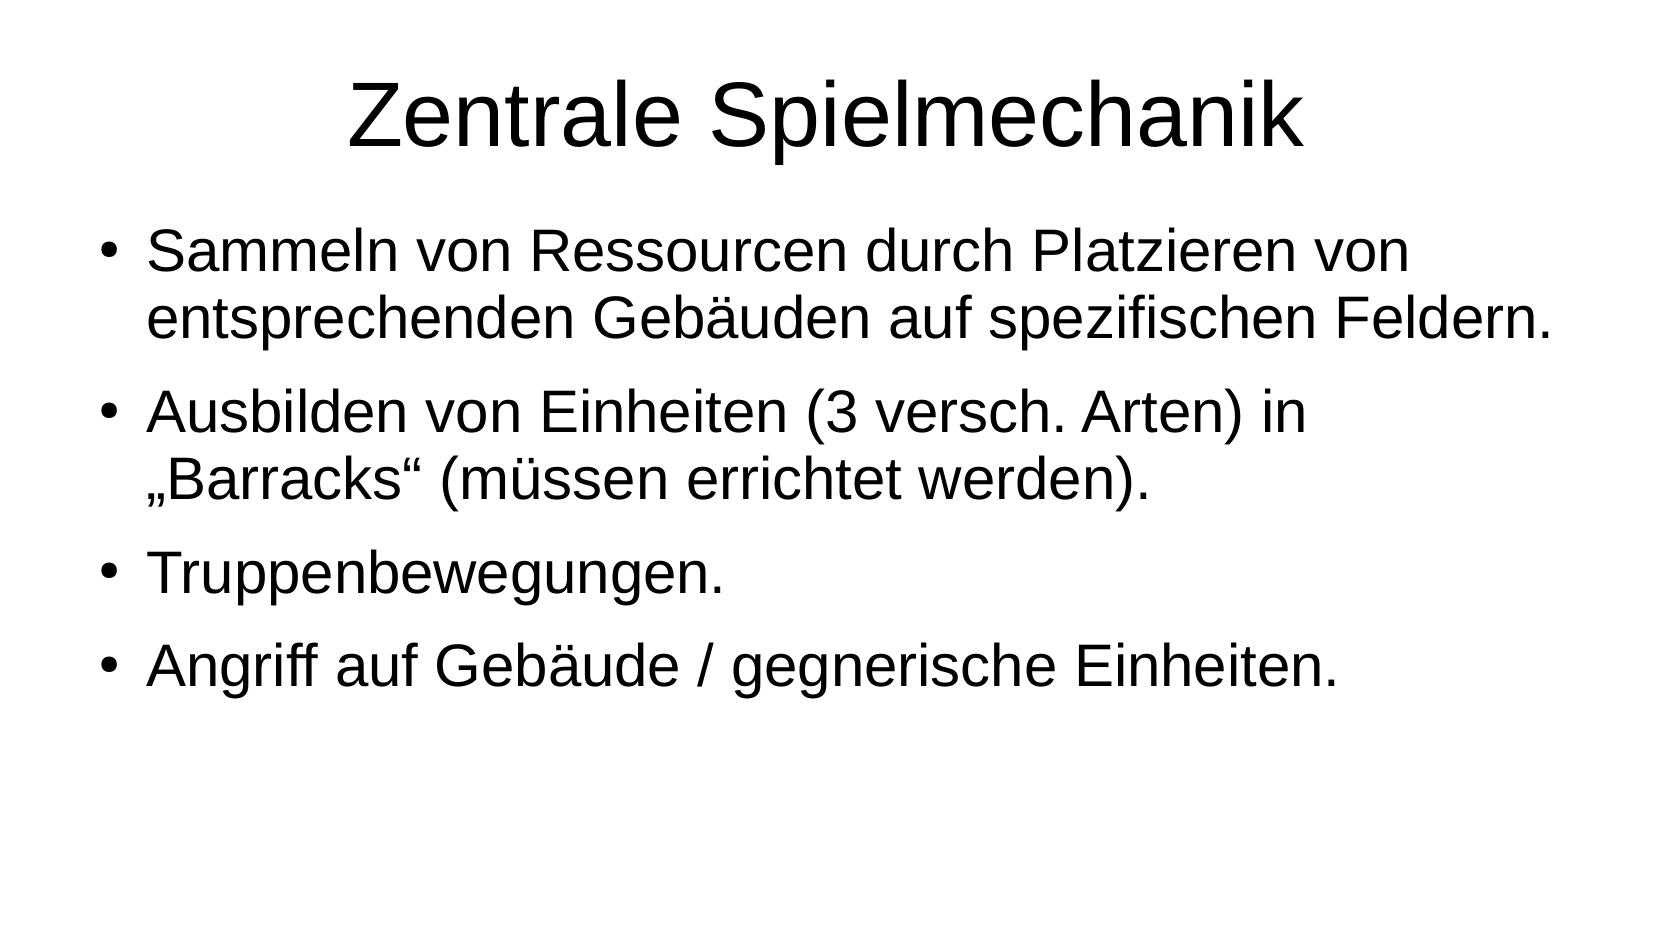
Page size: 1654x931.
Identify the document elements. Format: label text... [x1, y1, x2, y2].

title Zentrale Spielmechanik [82, 37, 1571, 193]
list Sammeln von Ressourcen durch Platzieren von entsprechenden Gebäuden auf spezifischen Feldern. Ausbilden von Einheiten (3 versch. Arten) in „Barracks“ (müssen errichtet werden). Truppenbewegungen. Angriff auf Gebäude / gegnerische Einheiten. [82, 217, 1571, 758]
